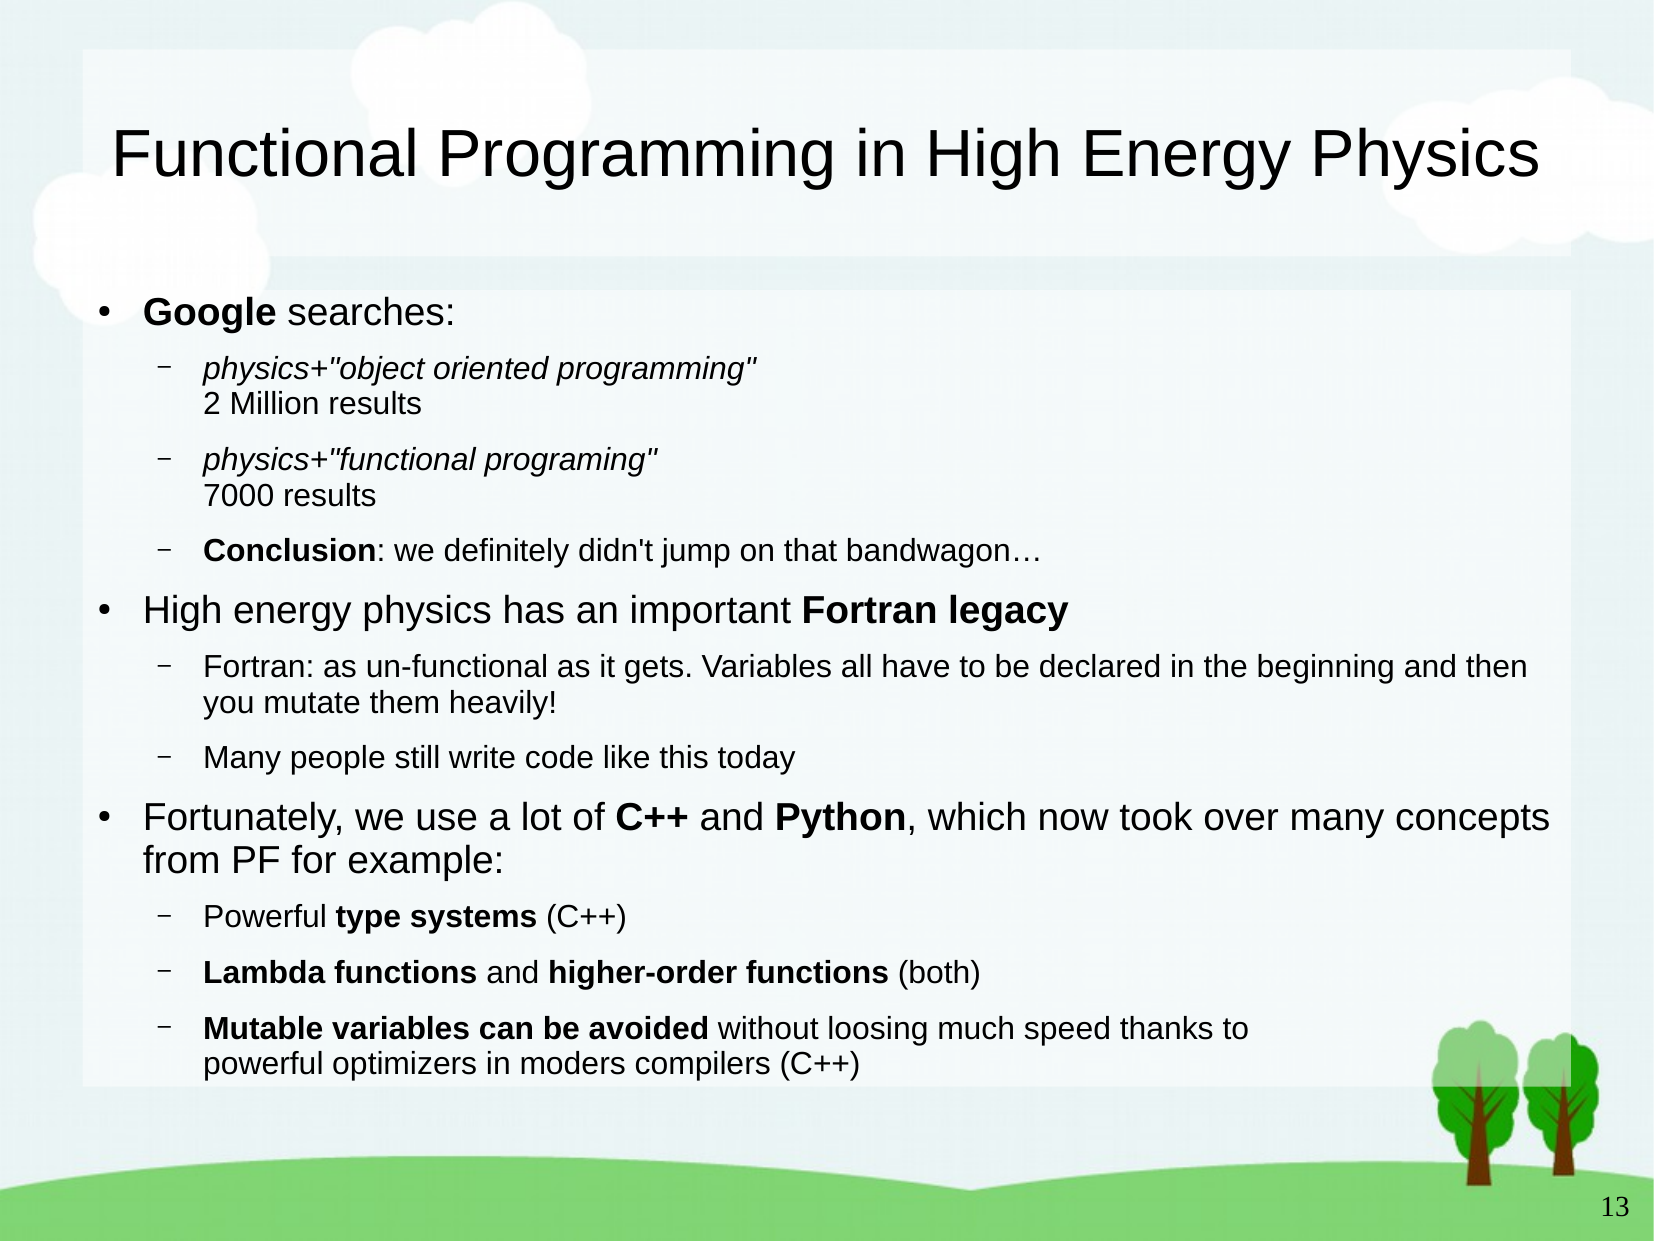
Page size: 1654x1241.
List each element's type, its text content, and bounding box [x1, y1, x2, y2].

list Google searches: physics+"object oriented programming" 2 Million results physics+"functional programing" 7000 results Conclusion: we definitely didn't jump on that bandwagon… High energy physics has an important Fortran legacy Fortran: as un-functional as it gets. Variables all have to be declared in the beginning and then you mutate them heavily! Many people still write code like this today Fortunately, we use a lot of C++ and Python, which now took over many concepts from PF for example: Powerful type systems (C++) Lambda functions and higher-order functions (both) Mutable variables can be avoided without loosing much speed thanks to powerful optimizers in moders compilers (C++) [82, 290, 1571, 1087]
picture [0, 0, 1654, 1241]
title Functional Programming in High Energy Physics [82, 49, 1571, 257]
